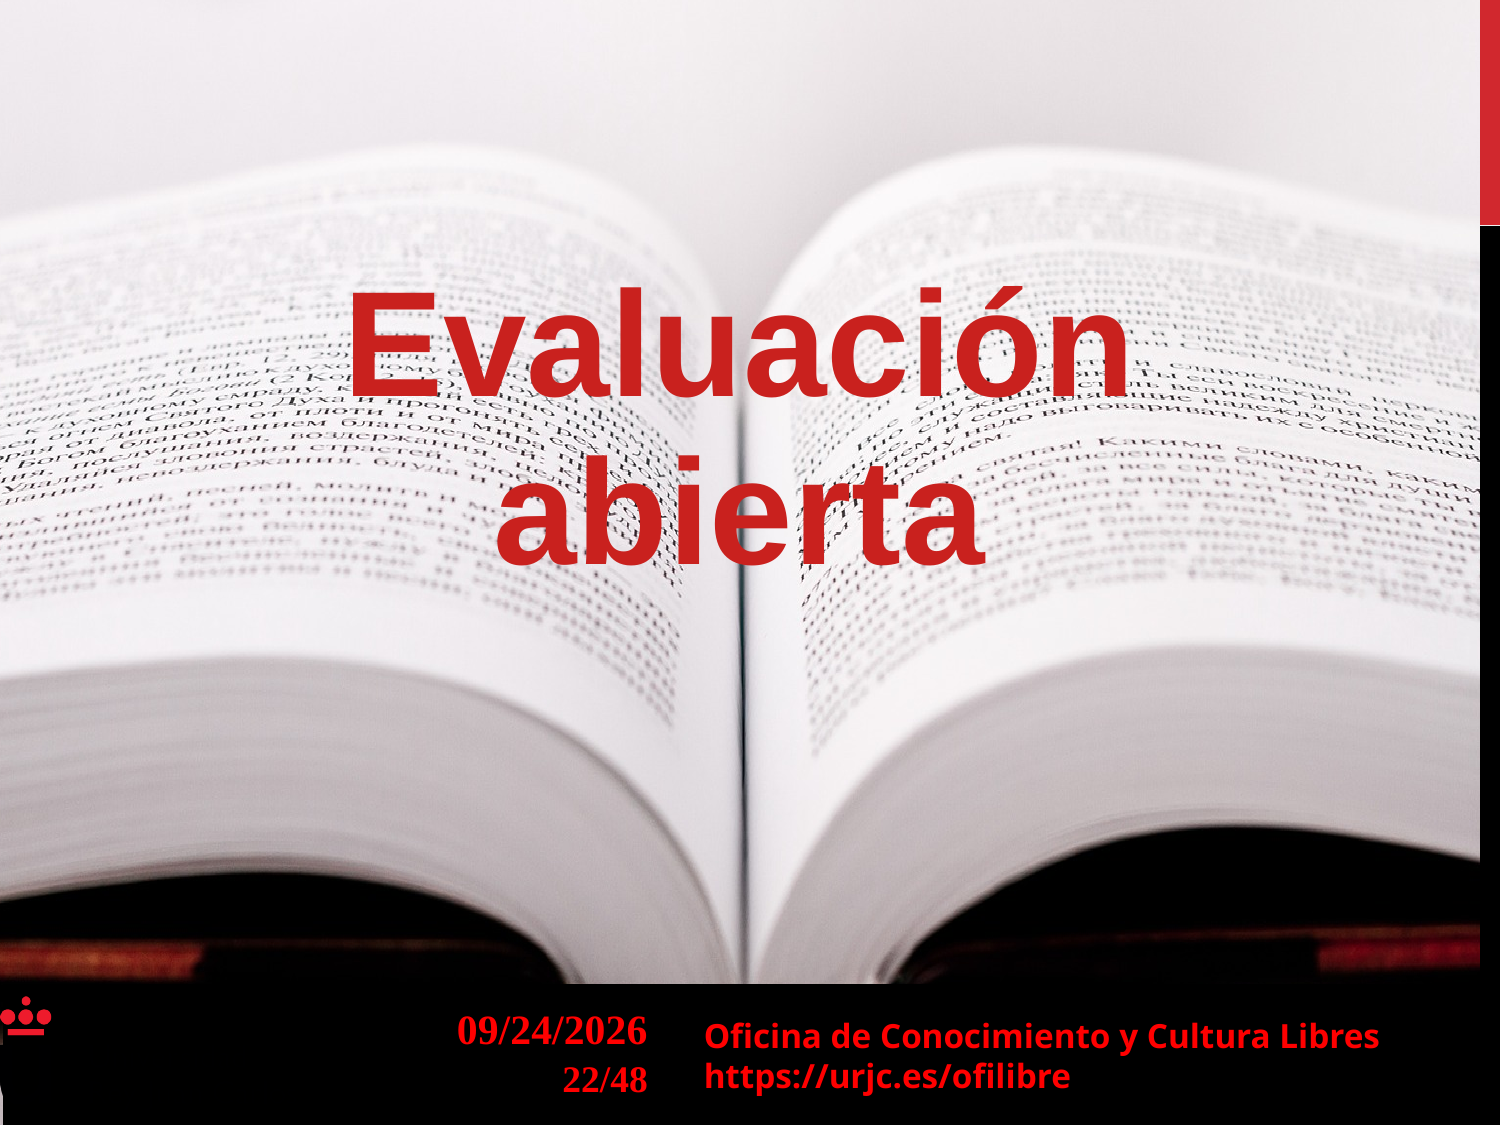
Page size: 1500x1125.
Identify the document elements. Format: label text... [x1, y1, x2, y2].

picture [0, 0, 1500, 1014]
text_box Evaluación abierta [109, 253, 1370, 604]
title [75, 285, 1425, 661]
